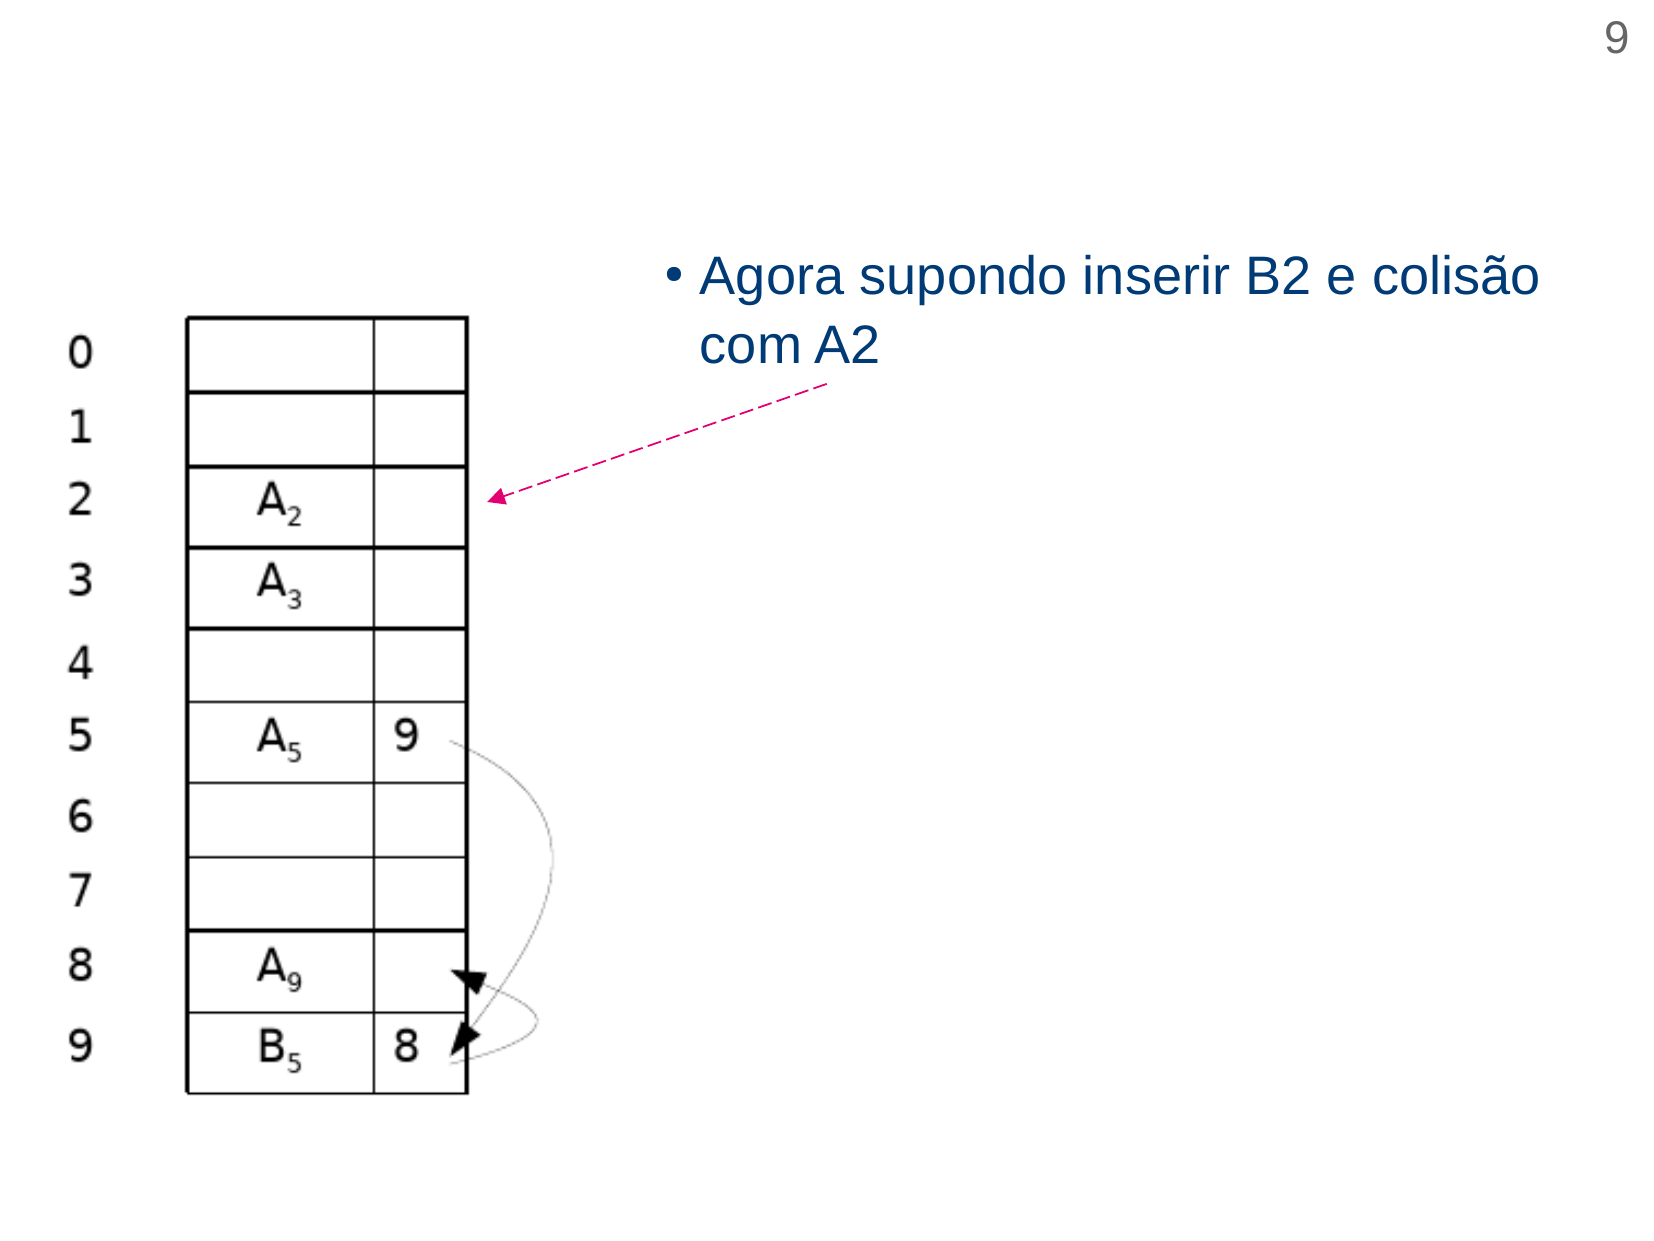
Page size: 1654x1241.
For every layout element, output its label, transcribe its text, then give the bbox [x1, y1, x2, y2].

picture [59, 312, 559, 1105]
list Agora supondo inserir B2 e colisão com A2 [664, 236, 1595, 1211]
